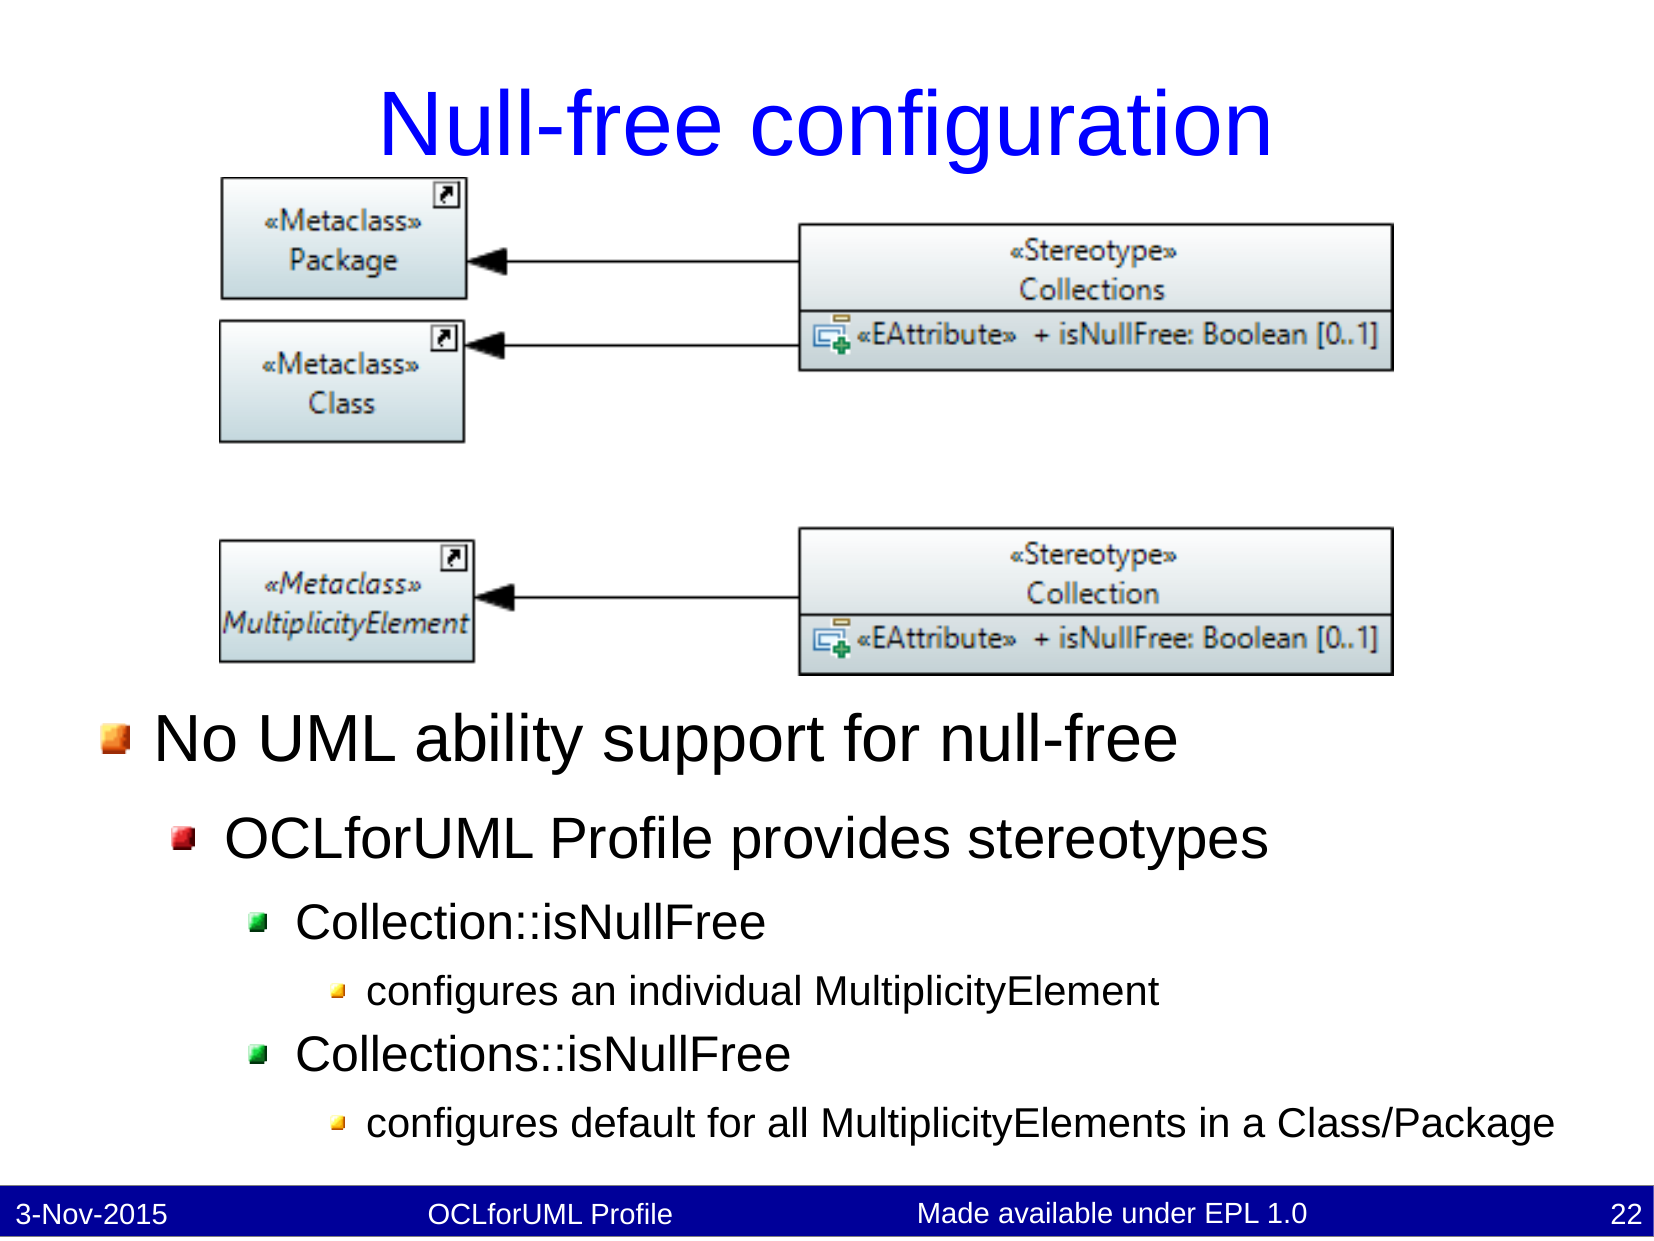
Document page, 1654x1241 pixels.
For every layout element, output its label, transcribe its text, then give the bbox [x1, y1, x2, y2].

list No UML ability support for null-free OCLforUML Profile provides stereotypes Collection::isNullFree configures an individual MultiplicityElement Collections::isNullFree configures default for all MultiplicityElements in a Class/Package [82, 701, 1571, 1168]
picture [219, 177, 1394, 676]
title Null-free configuration [82, 49, 1571, 198]
